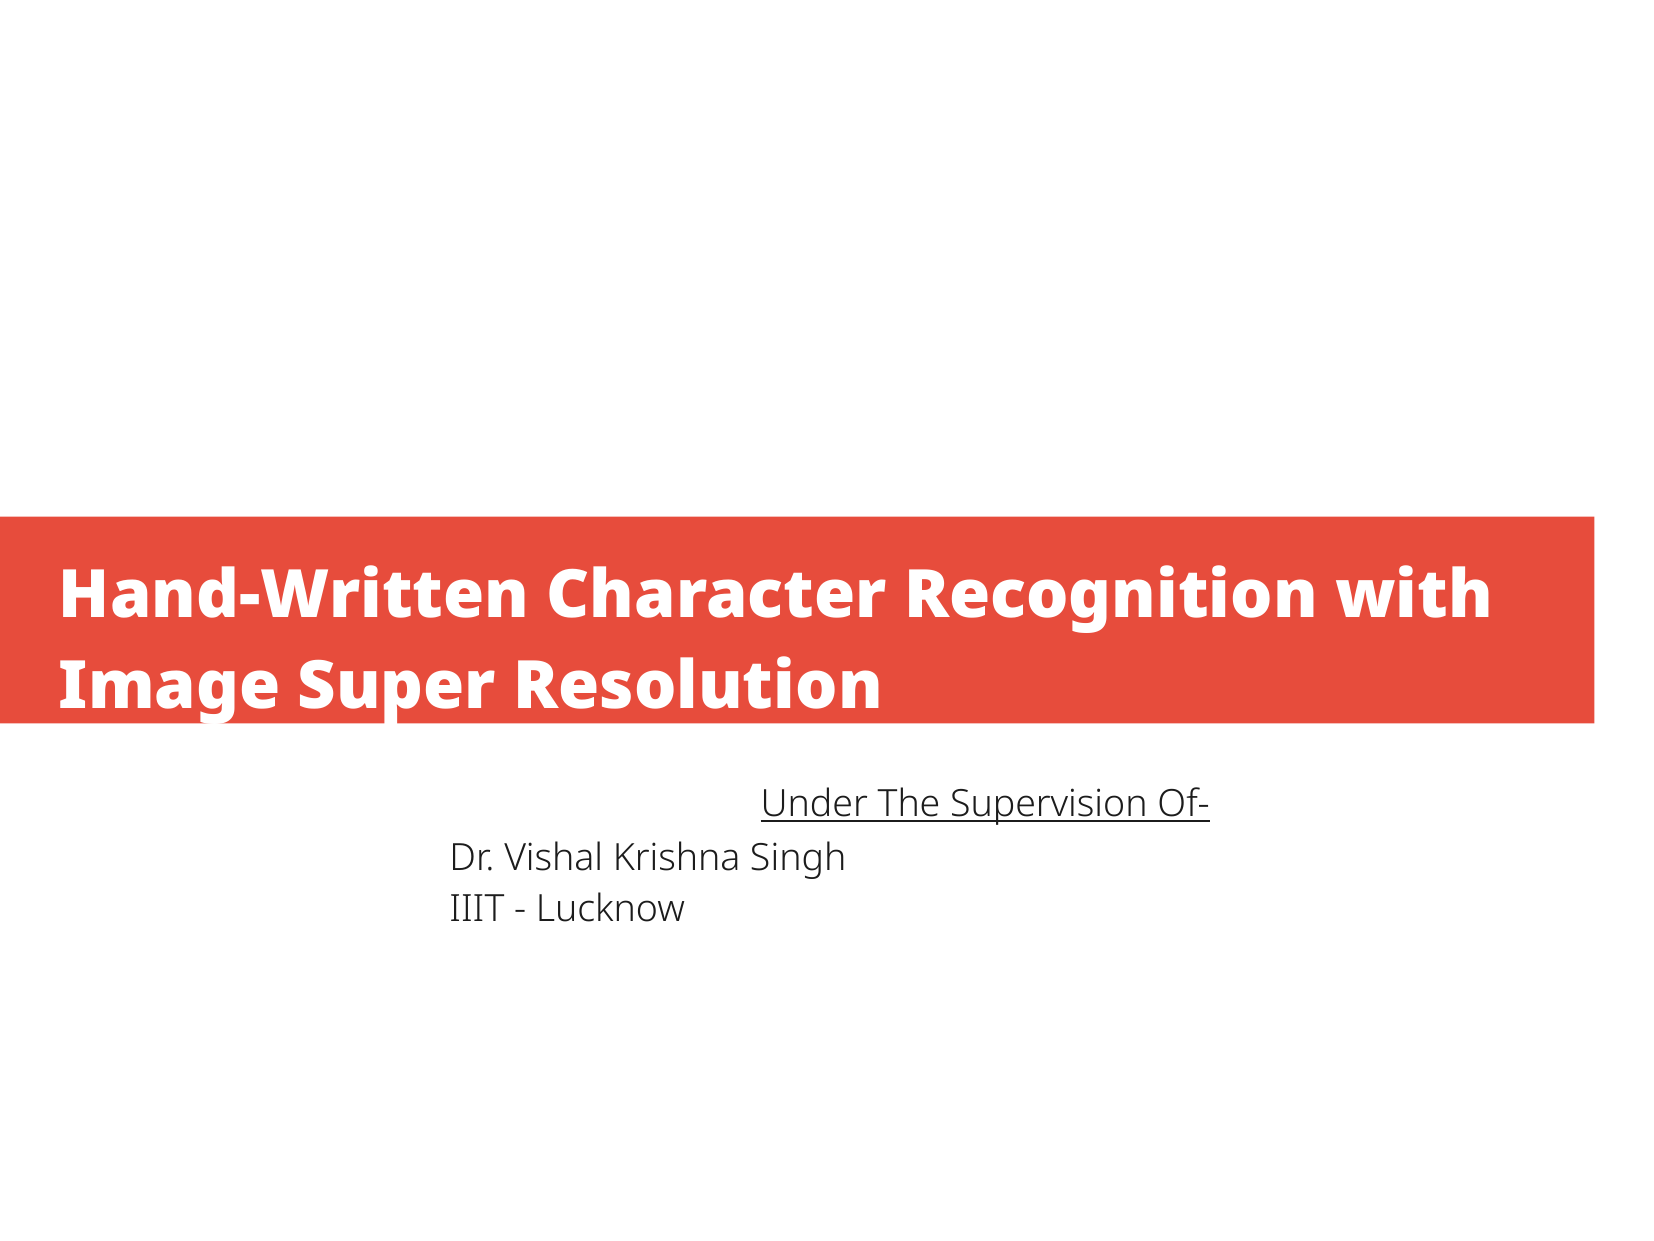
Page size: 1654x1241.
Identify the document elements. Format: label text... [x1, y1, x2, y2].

title Hand-Written Character Recognition with Image Super Resolution [59, 546, 1595, 694]
subtitle Under The Supervision Of- Dr. Vishal Krishna Singh IIIT - Lucknow [88, 767, 1595, 1182]
